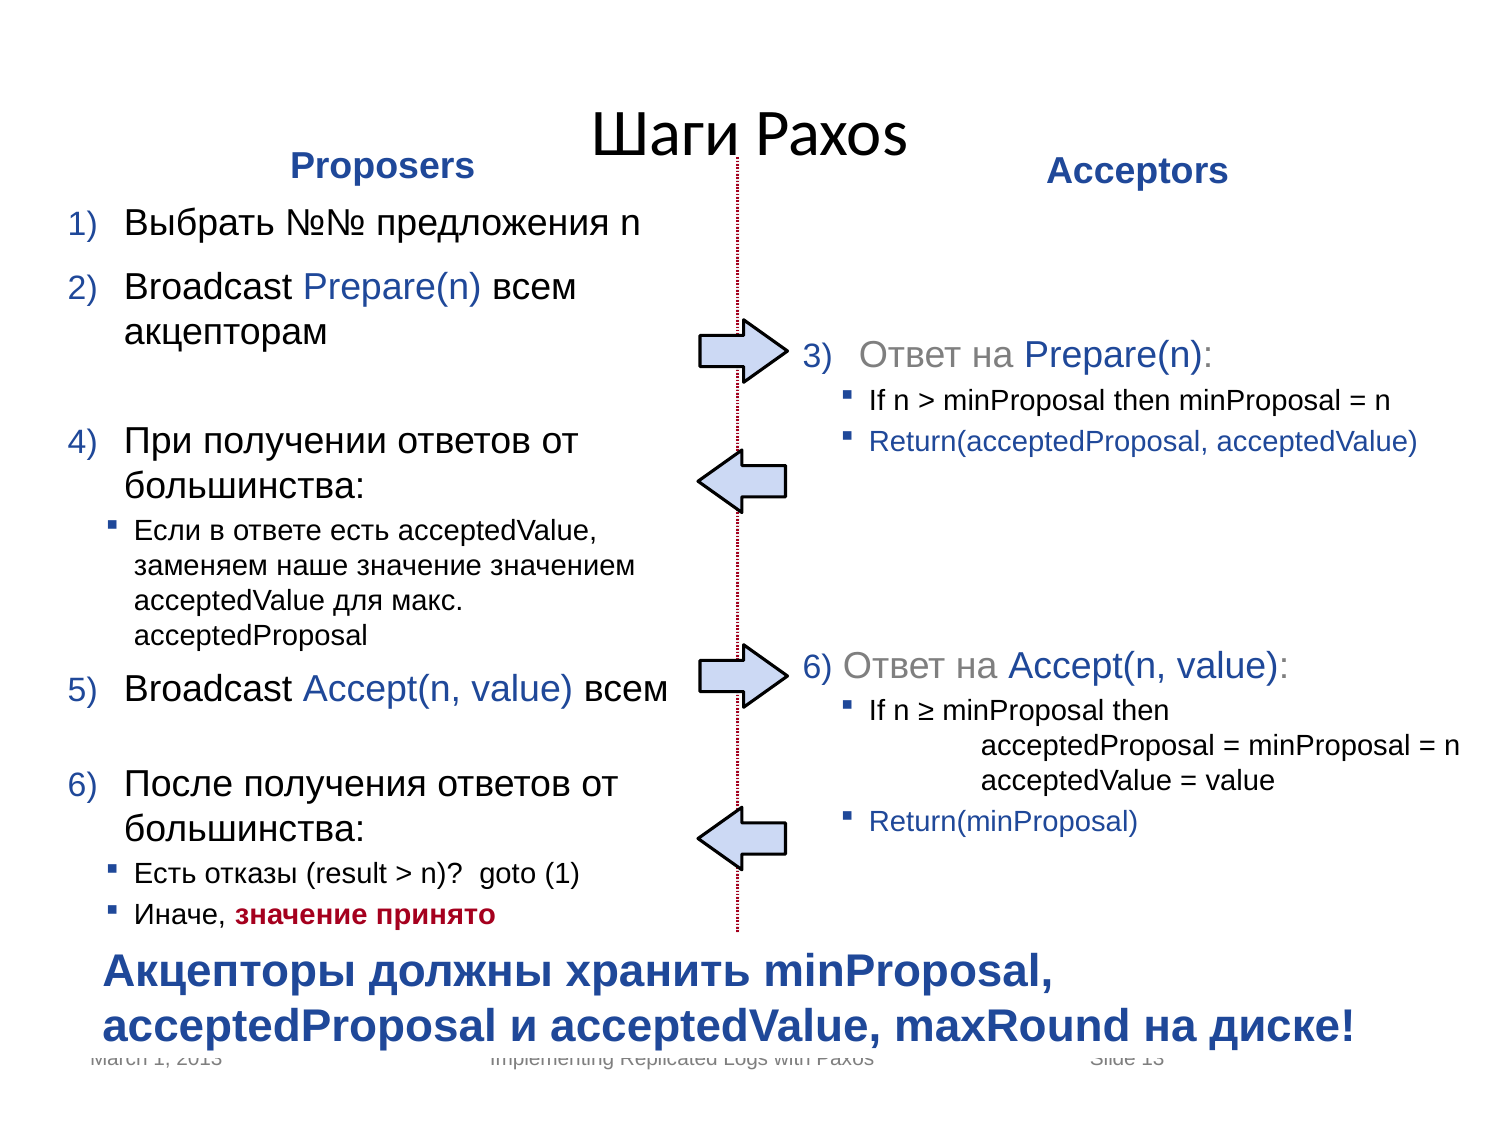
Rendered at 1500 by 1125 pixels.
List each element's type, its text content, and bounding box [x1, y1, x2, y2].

text_box Acceptors Ответ на Prepare(n): If n > minProposal then minProposal = n Return(acceptedProposal, acceptedValue) Ответ на Accept(n, value): If n ≥ minProposal then acceptedProposal = minProposal = n acceptedValue = value Return(minProposal) [787, 138, 1488, 1039]
text_box Акцепторы должны хранить minProposal, acceptedProposal и acceptedValue, maxRound на диске! [713, 933, 1425, 1058]
text_box Implementing Replicated Logs with Paxos [475, 1058, 1038, 1103]
text_box [713, 450, 786, 513]
text_box [713, 319, 788, 383]
text_box Proposers Выбрать №№ предложения n Broadcast Prepare(n) всем акцепторам При получении ответов от большинства: Если в ответе есть acceptedValue, заменяем наше значение значением acceptedValue для макс. acceptedProposal Broadcast Accept(n, value) всем После получения ответов от большинства: Есть отказы (result > n)? goto (1) Иначе, значение принято [52, 133, 713, 1058]
title Шаги Paxos [75, 45, 1426, 233]
text_box Slide <number> [1075, 1037, 1426, 1103]
text_box March 1, 2013 [75, 1058, 426, 1103]
text_box [713, 807, 786, 870]
text_box [713, 644, 788, 708]
